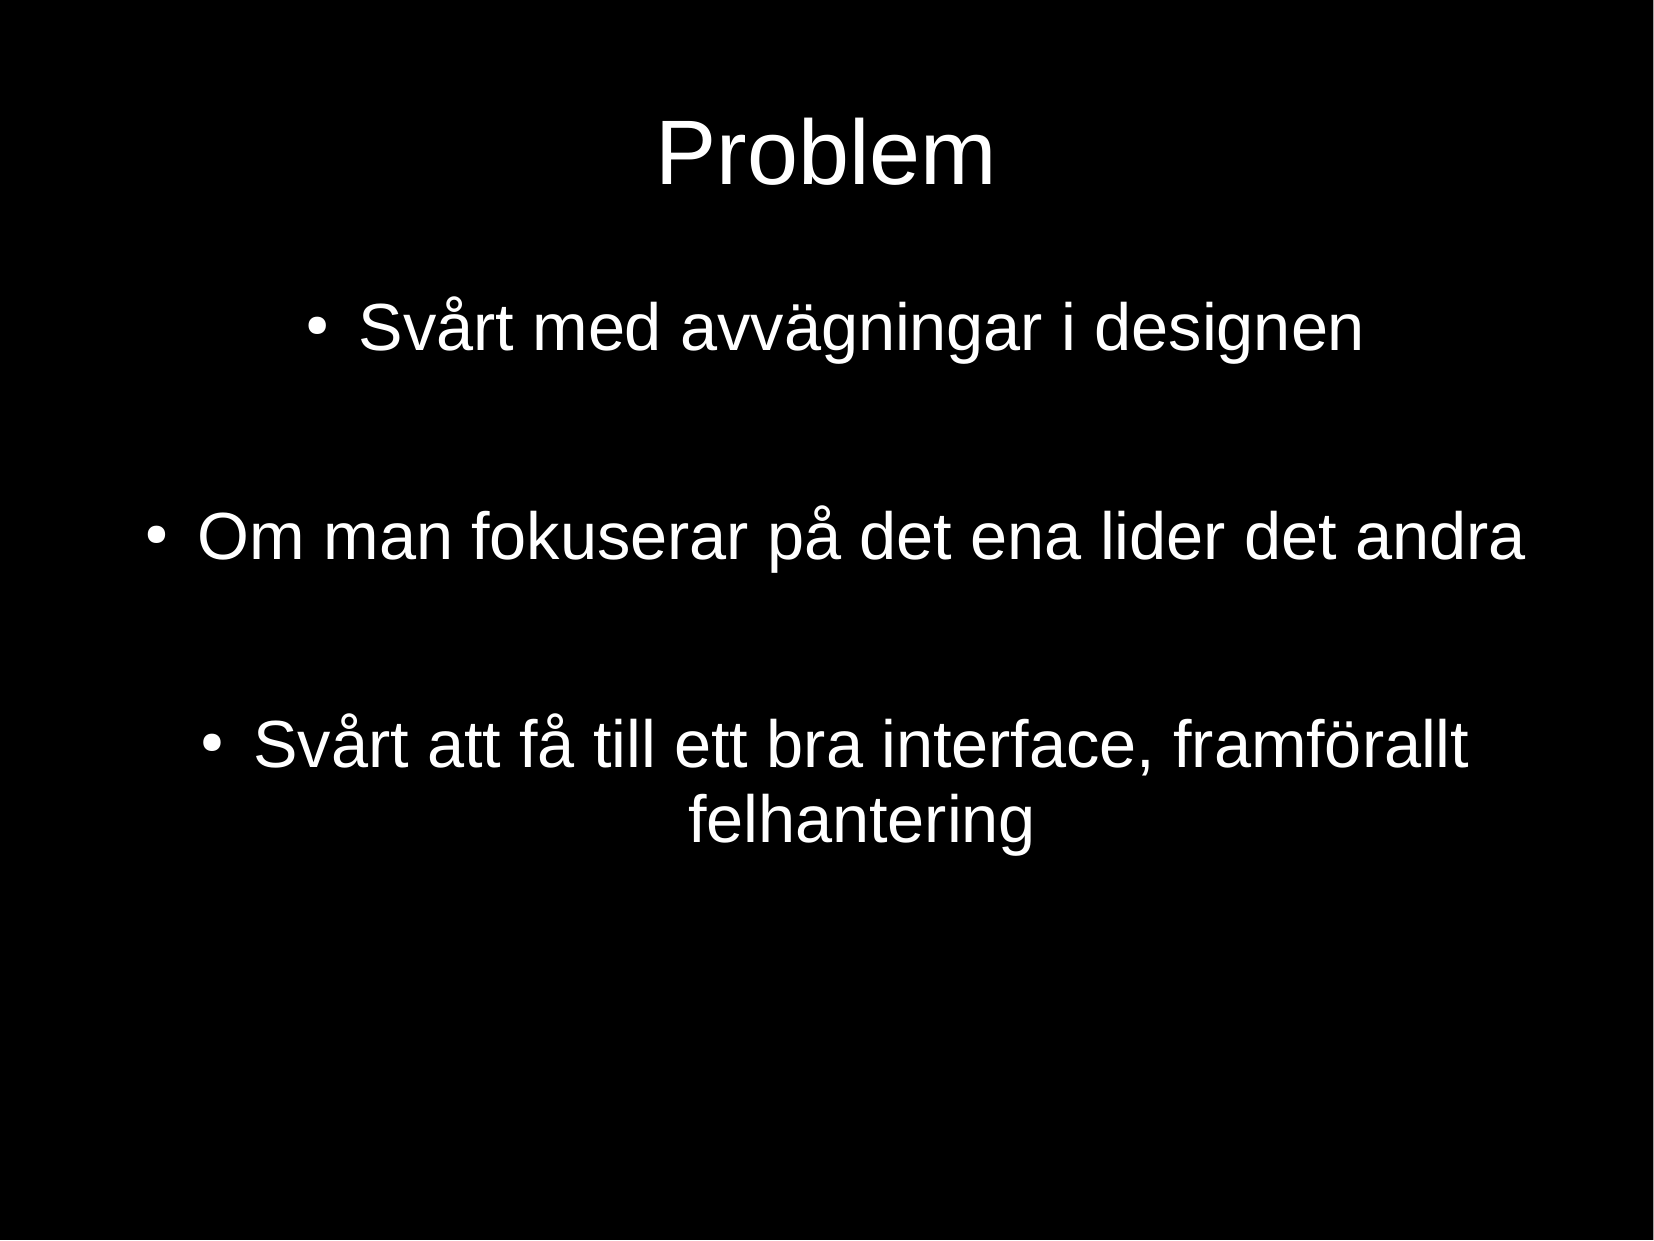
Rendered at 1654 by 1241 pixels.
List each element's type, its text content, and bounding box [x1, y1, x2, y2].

list Svårt med avvägningar i designen Om man fokuserar på det ena lider det andra Svårt att få till ett bra interface, framförallt felhantering [82, 290, 1571, 1010]
title Problem [82, 49, 1571, 257]
